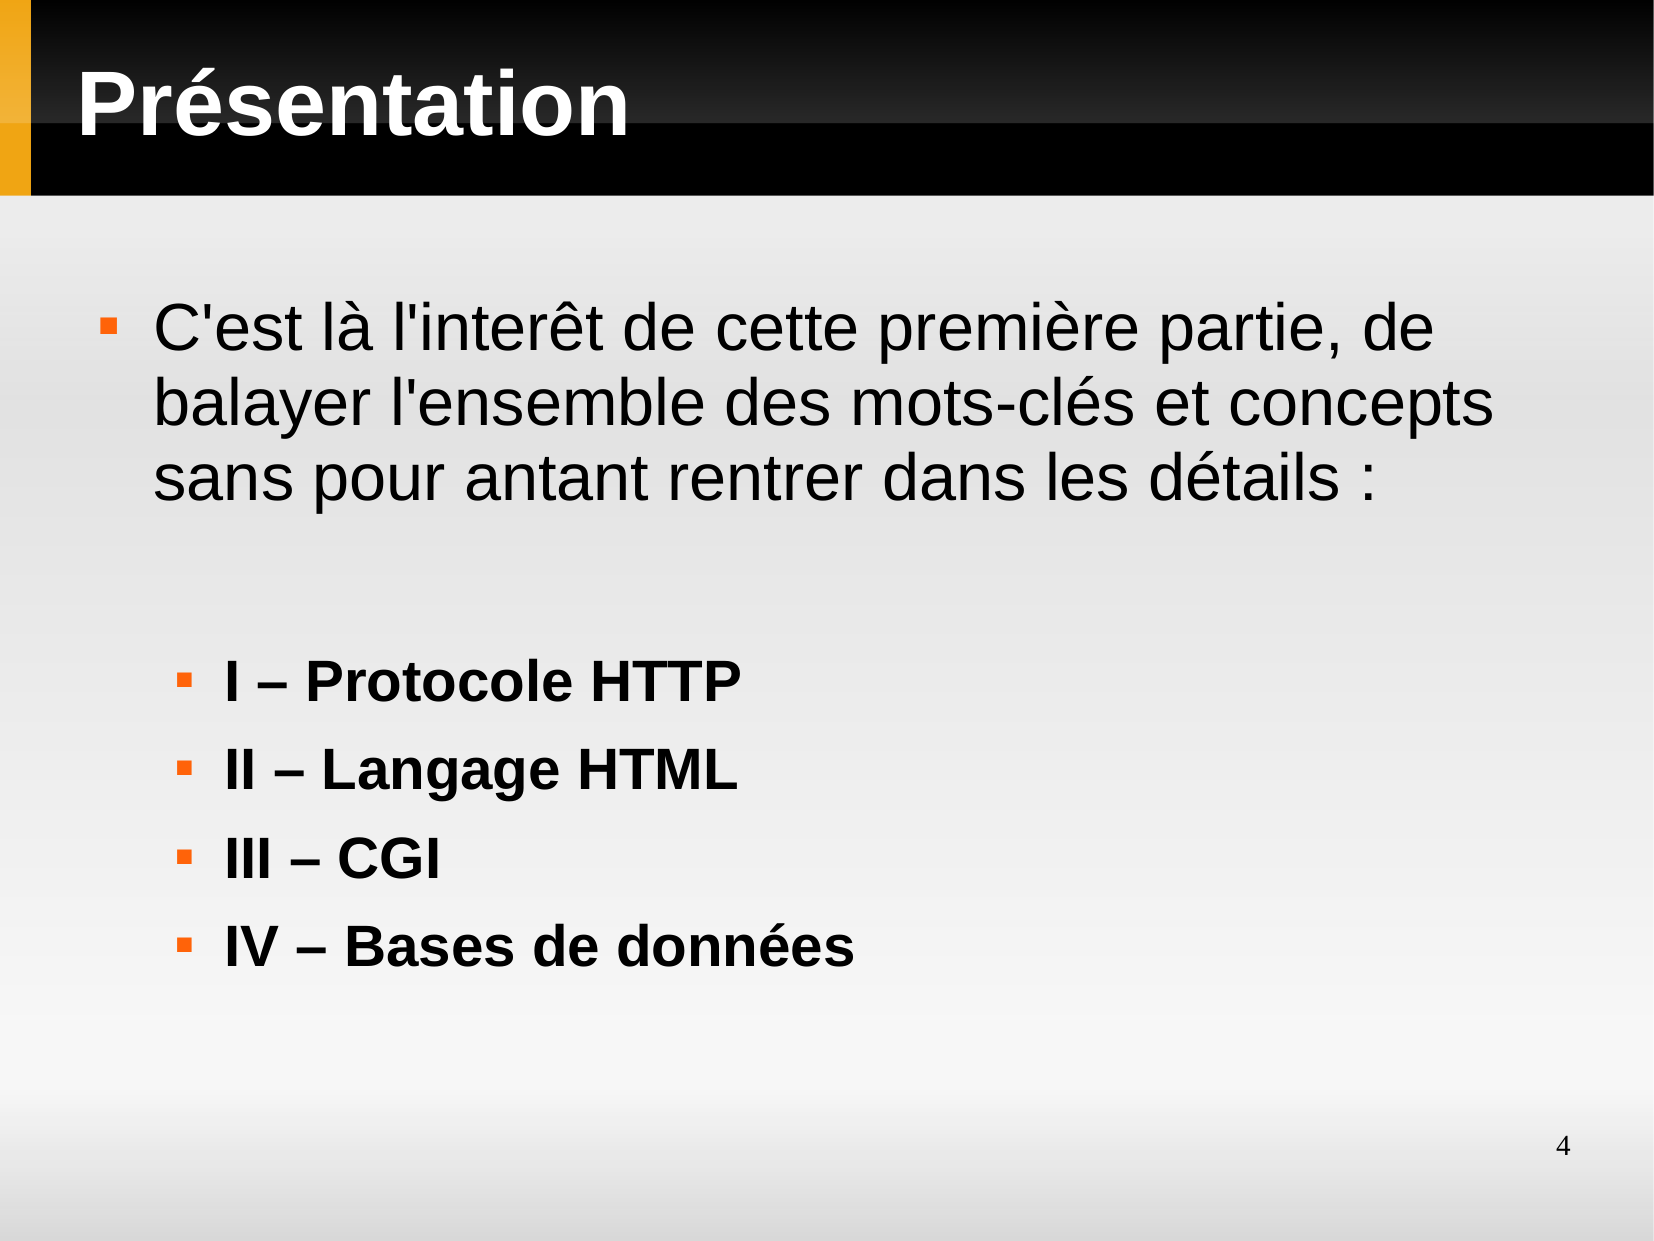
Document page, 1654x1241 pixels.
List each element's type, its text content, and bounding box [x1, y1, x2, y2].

title Présentation [76, 0, 1565, 208]
picture [0, 0, 1654, 1241]
list C'est là l'interêt de cette première partie, de balayer l'ensemble des mots-clés et concepts sans pour antant rentrer dans les détails : I – Protocole HTTP II – Langage HTML III – CGI IV – Bases de données [82, 290, 1571, 1109]
